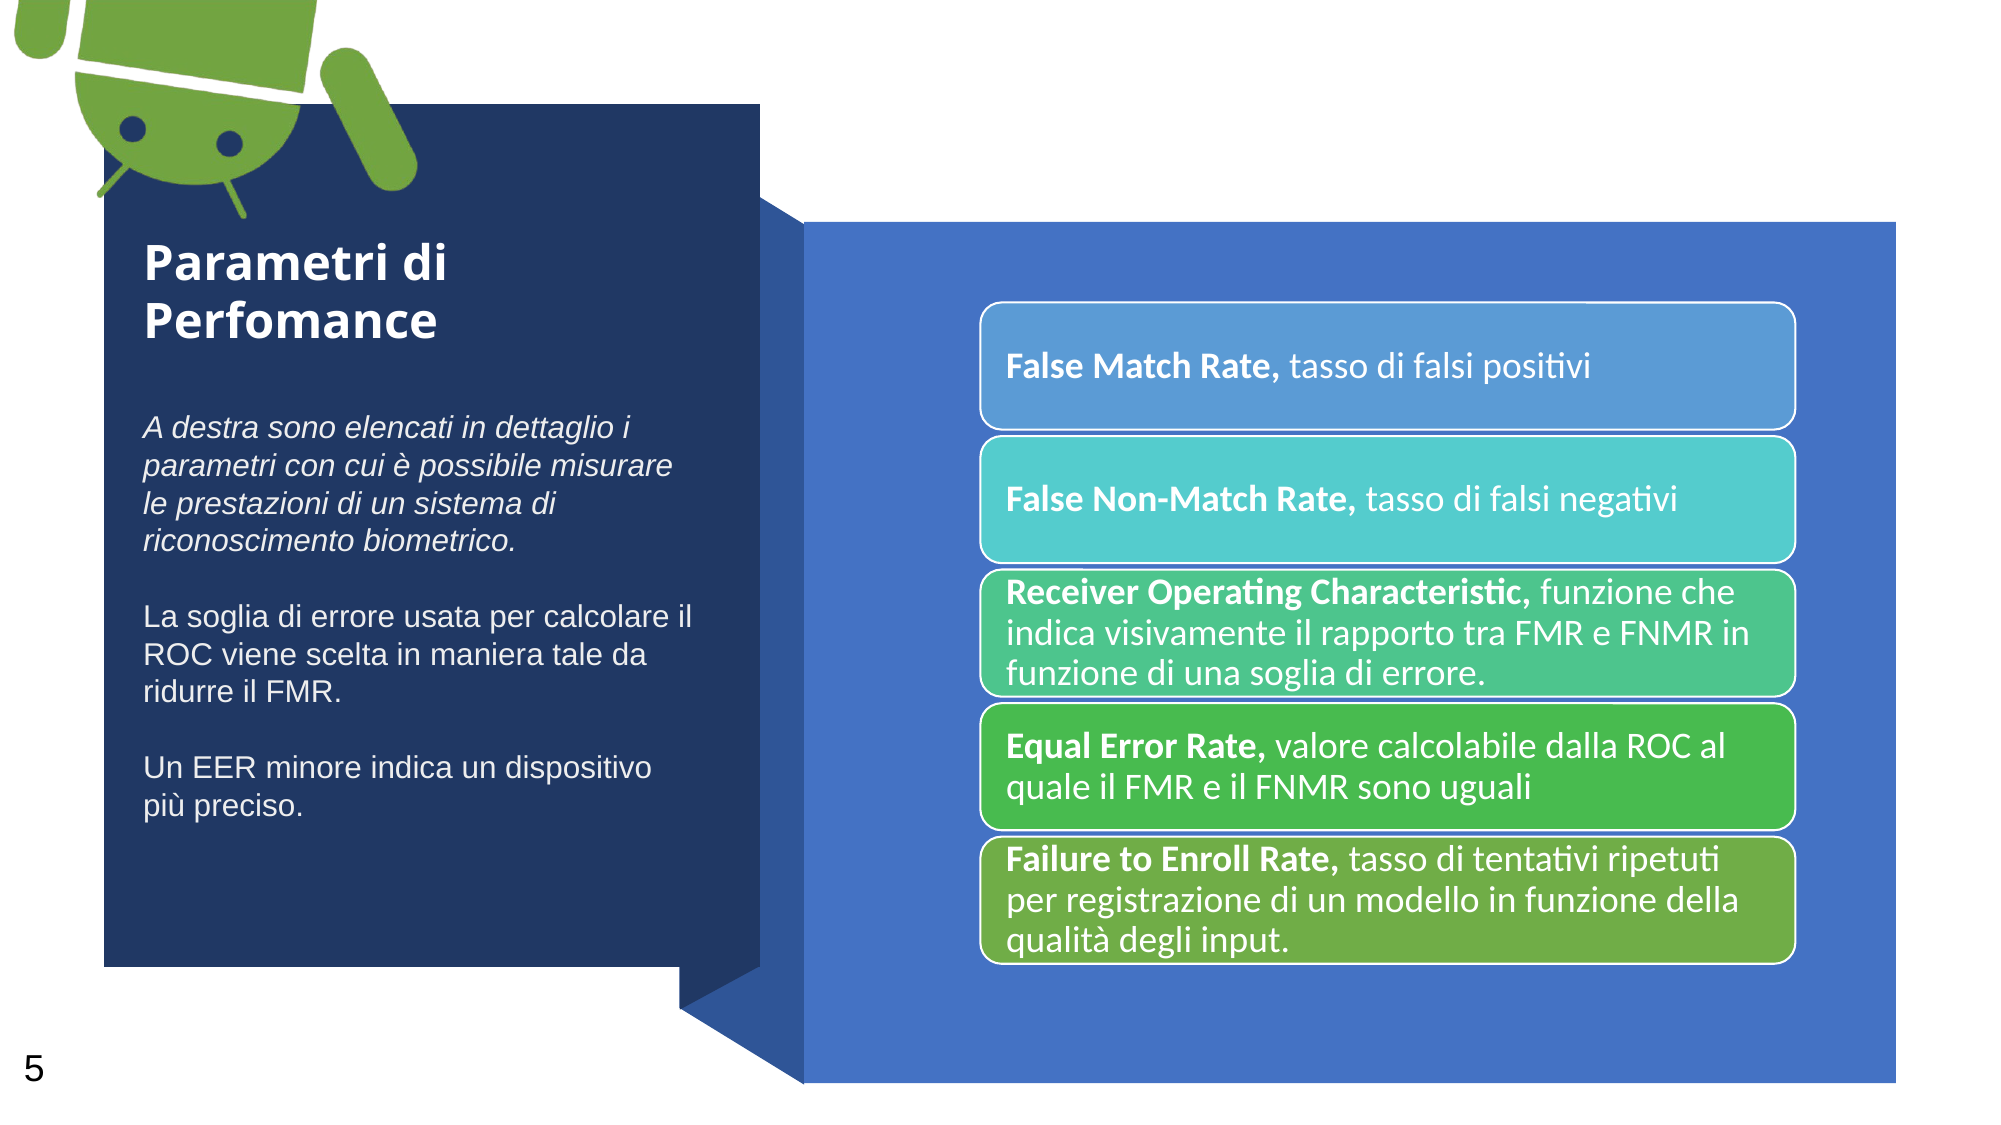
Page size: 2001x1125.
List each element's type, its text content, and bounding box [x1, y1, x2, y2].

text_box False Match Rate, tasso di falsi positivi [980, 302, 1796, 430]
text_box Failure to Enroll Rate, tasso di tentativi ripetuti per registrazione di un modello in funzione della qualità degli input. [980, 836, 1796, 964]
text_box Receiver Operating Characteristic, funzione che indica visivamente il rapporto tra FMR e FNMR in funzione di una soglia di errore. [980, 569, 1796, 697]
text_box False Non-Match Rate, tasso di falsi negativi [980, 436, 1796, 564]
title Parametri di Perfomance A destra sono elencati in dettaglio i parametri con cui è possibile misurare le prestazioni di un sistema di riconoscimento biometrico. La soglia di errore usata per calcolare il ROC viene scelta in maniera tale da ridurre il FMR. Un EER minore indica un dispositivo più preciso. [128, 161, 710, 910]
text_box Equal Error Rate, valore calcolabile dalla ROC al quale il FMR e il FNMR sono uguali [980, 703, 1796, 831]
text_box [0, 0, 2000, 1125]
text_box 6 [9, 1040, 638, 1111]
picture [10, 0, 435, 230]
